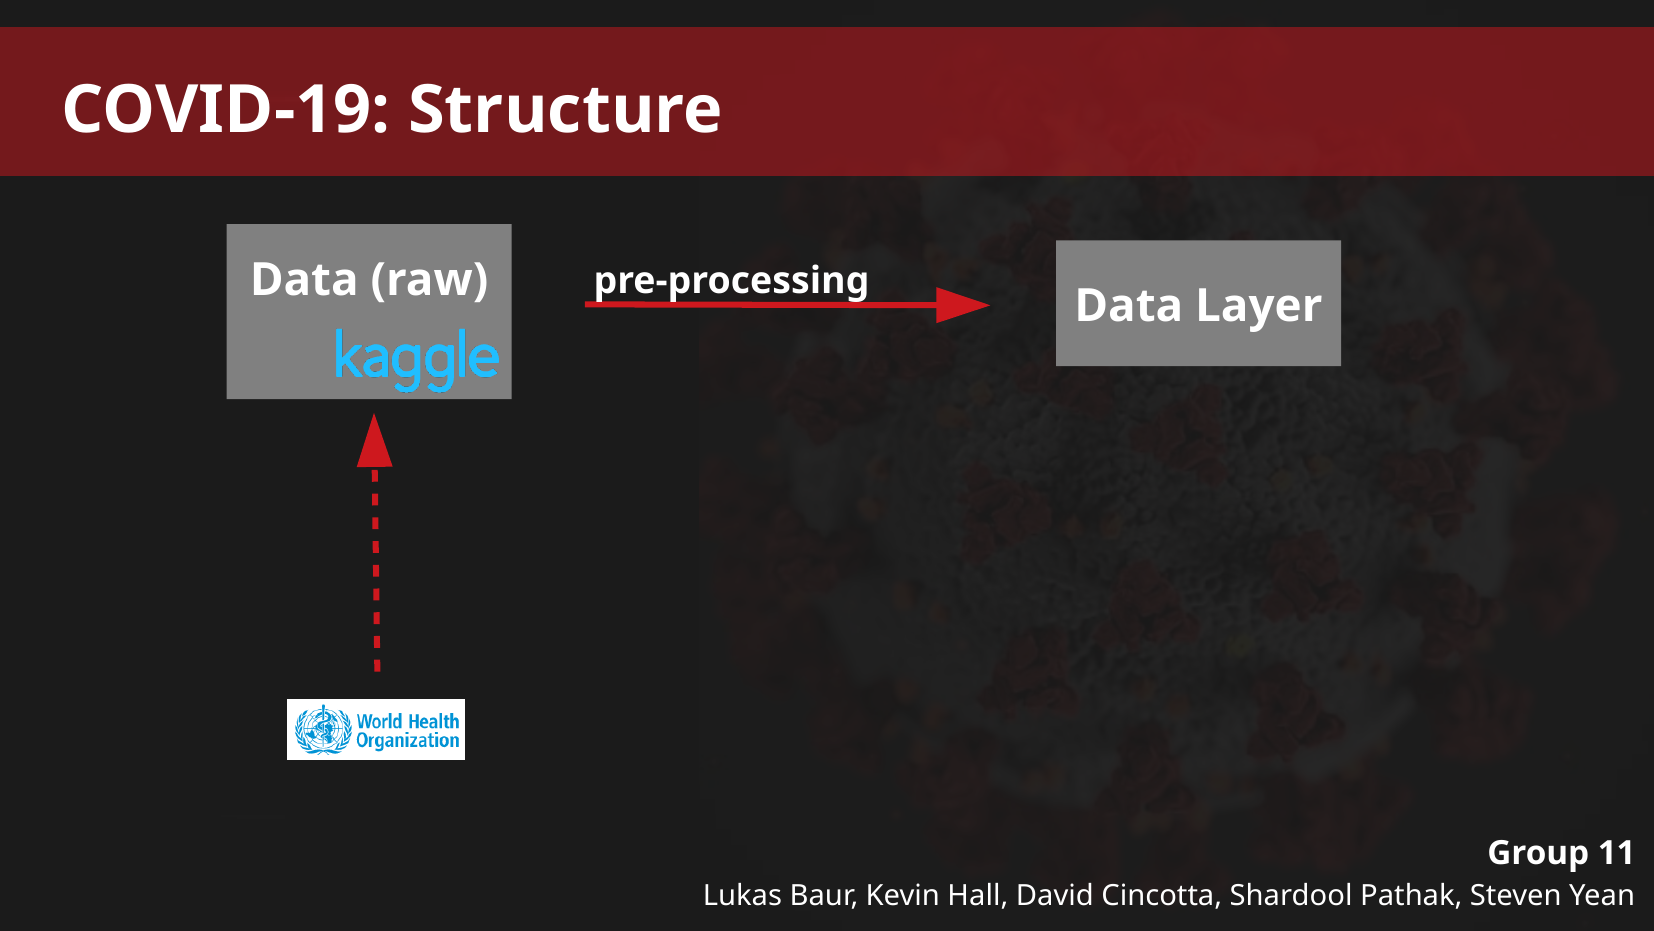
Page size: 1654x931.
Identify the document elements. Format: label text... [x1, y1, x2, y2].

text_box Data Layer [1056, 240, 1342, 367]
text_box COVID-19: Structure [61, 21, 1654, 193]
picture [328, 328, 506, 393]
picture [287, 699, 465, 760]
text_box Group 11 Lukas Baur, Kevin Hall, David Cincotta, Shardool Pathak, Steven Yean [0, 725, 1636, 931]
text_box pre-processing [578, 245, 1016, 330]
text_box Data (raw) [226, 224, 512, 400]
text_box [0, 0, 1654, 931]
